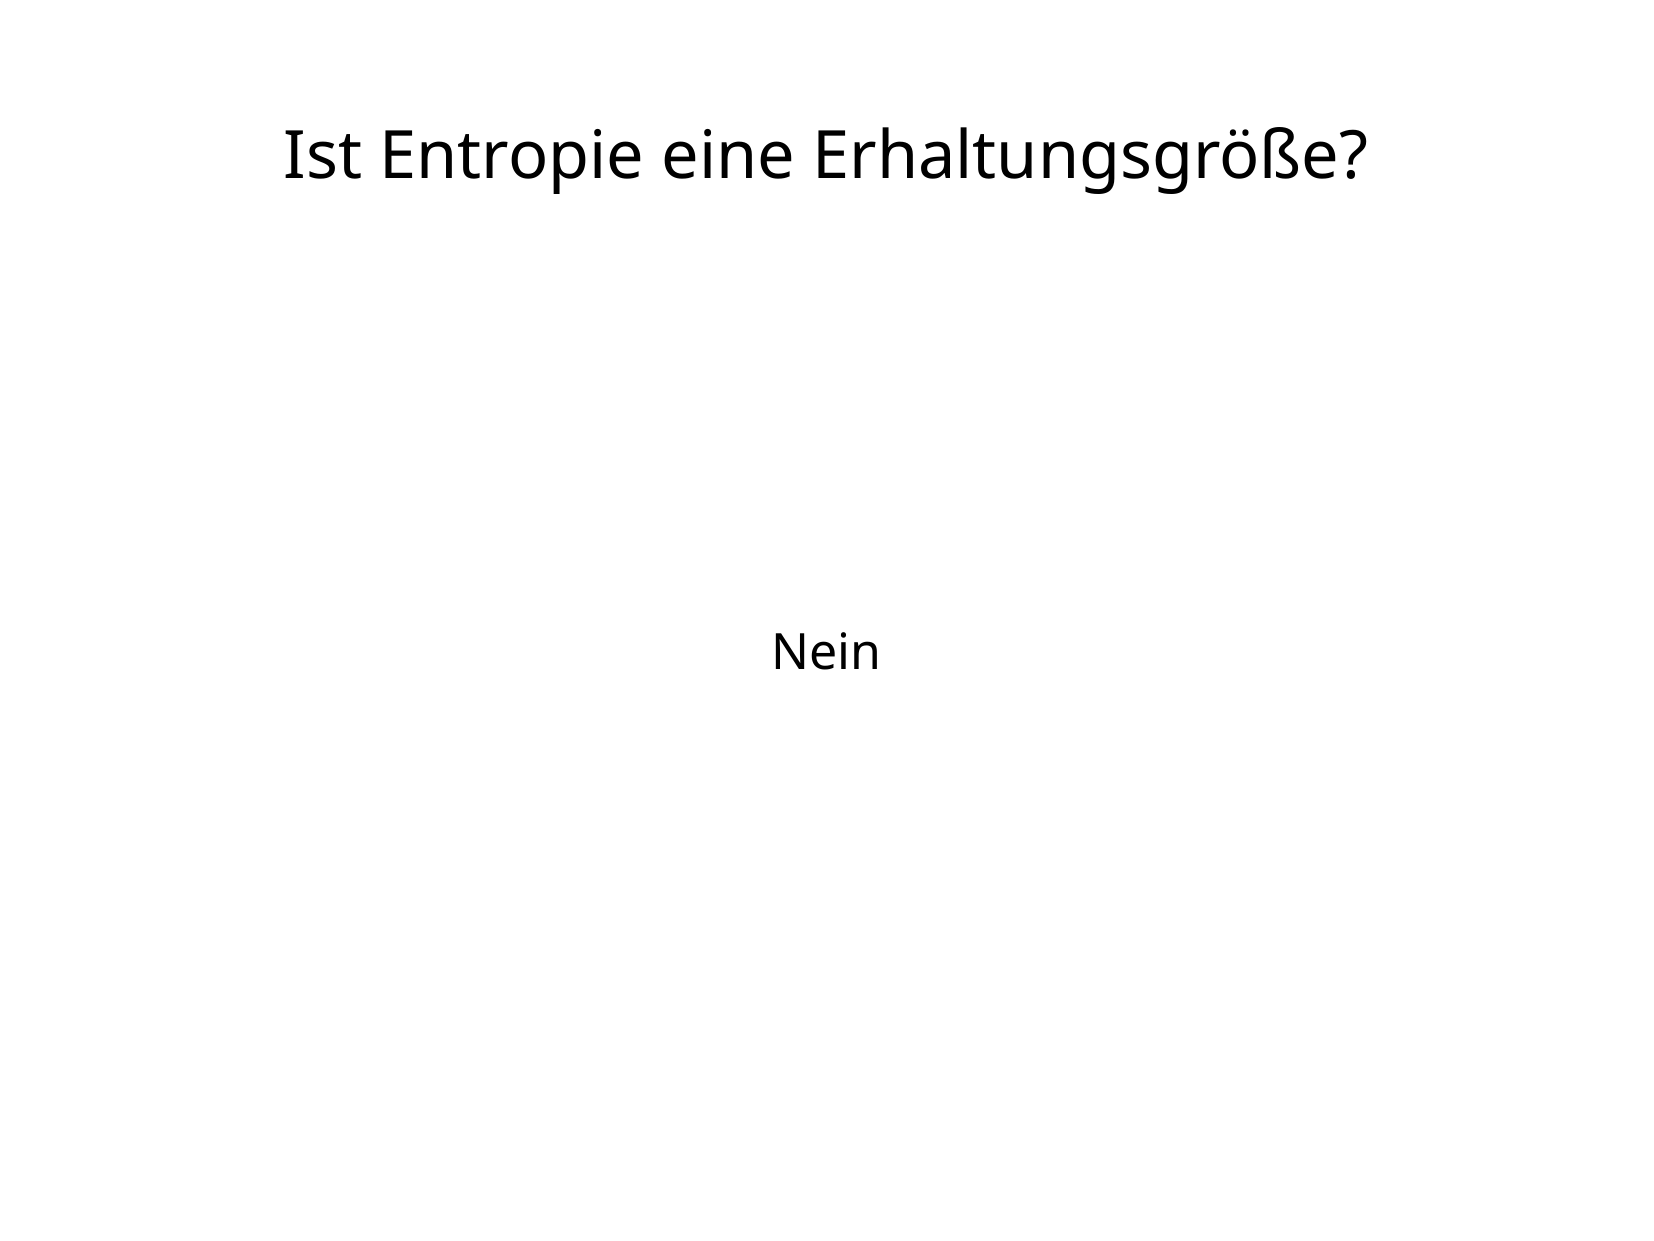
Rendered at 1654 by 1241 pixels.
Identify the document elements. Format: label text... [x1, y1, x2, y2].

title Ist Entropie eine Erhaltungsgröße? [82, 49, 1571, 257]
subtitle Nein [82, 290, 1571, 1010]
